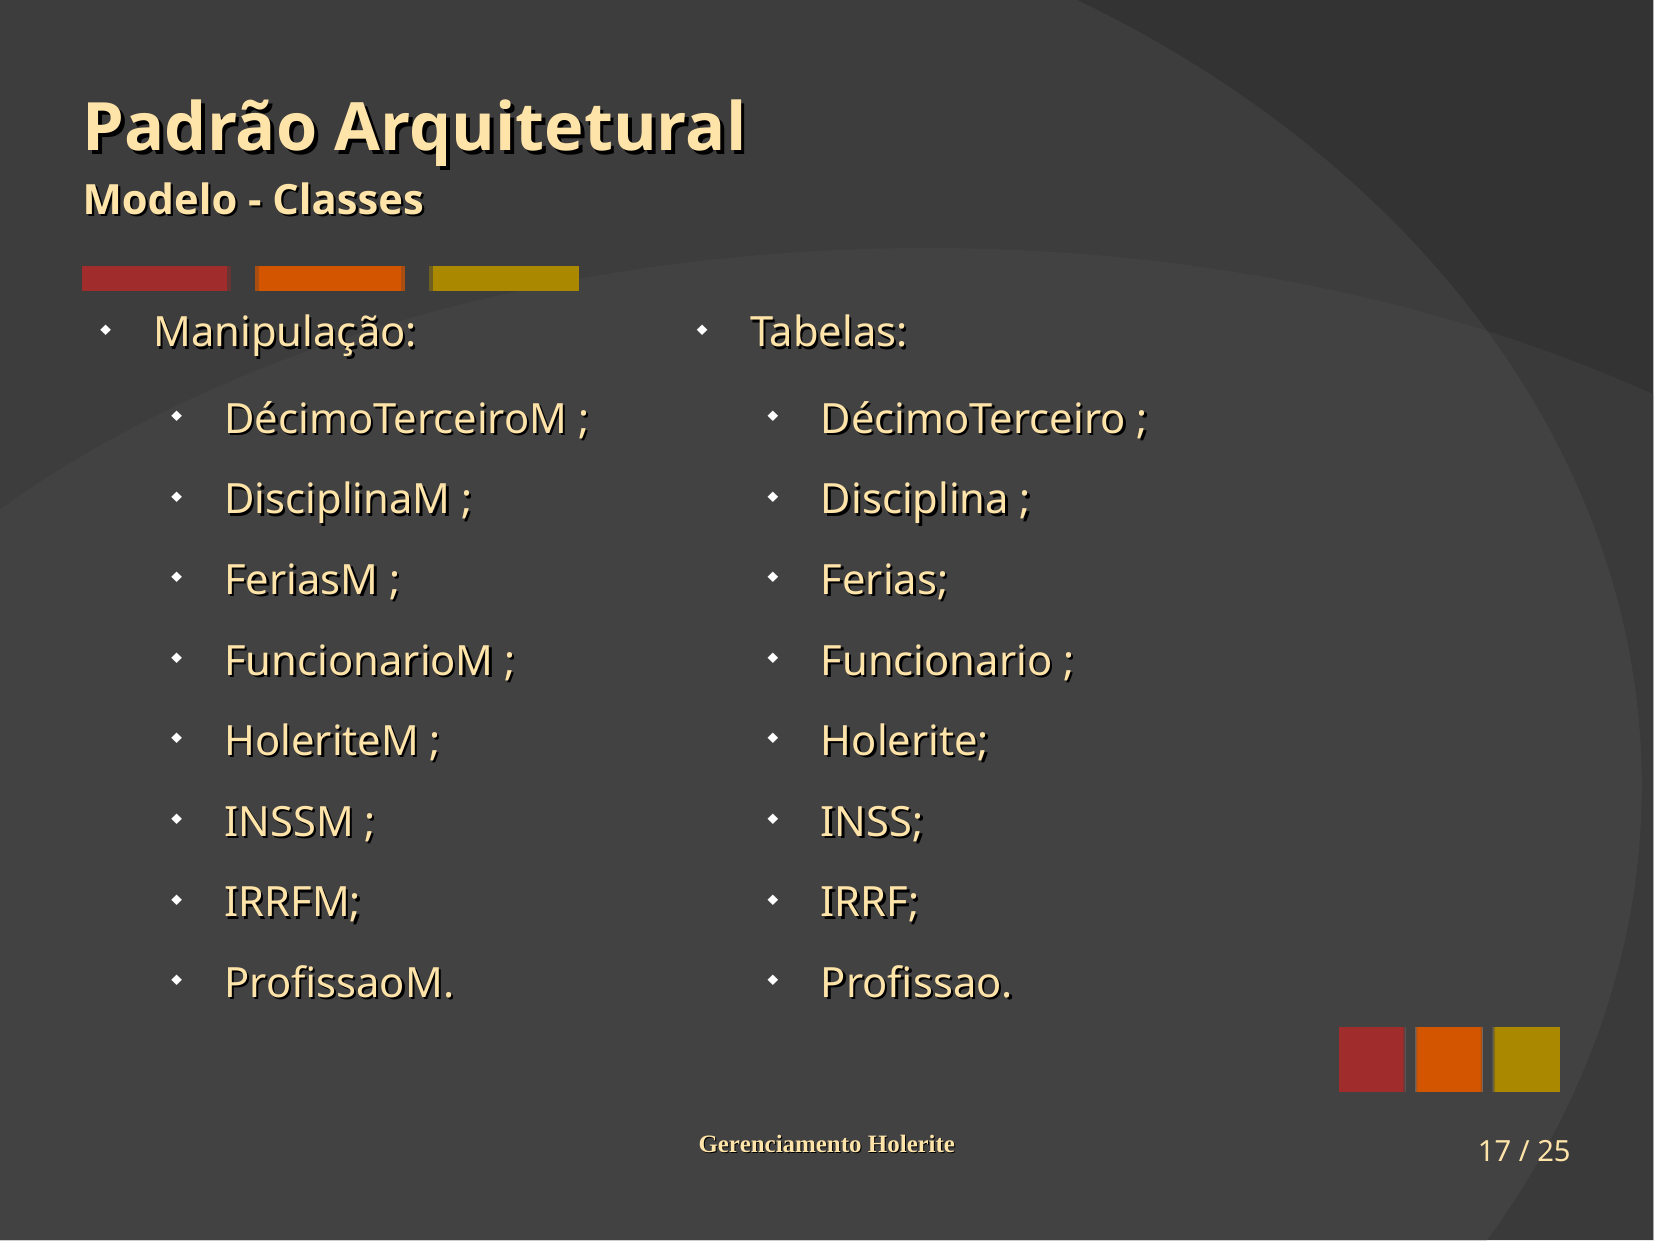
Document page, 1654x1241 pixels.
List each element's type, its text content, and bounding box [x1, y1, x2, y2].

title Padrão Arquitetural Modelo - Classes [82, 49, 1571, 257]
picture [82, 266, 579, 291]
picture [1339, 1027, 1560, 1092]
list Manipulação: DécimoTerceiroM ; DisciplinaM ; FeriasM ; FuncionarioM ; HoleriteM ; INSSM ; IRRFM; ProfissaoM. [82, 302, 626, 1022]
list Tabelas: DécimoTerceiro ; Disciplina ; Ferias; Funcionario ; Holerite; INSS; IRRF; Profissao. [679, 302, 1223, 1022]
